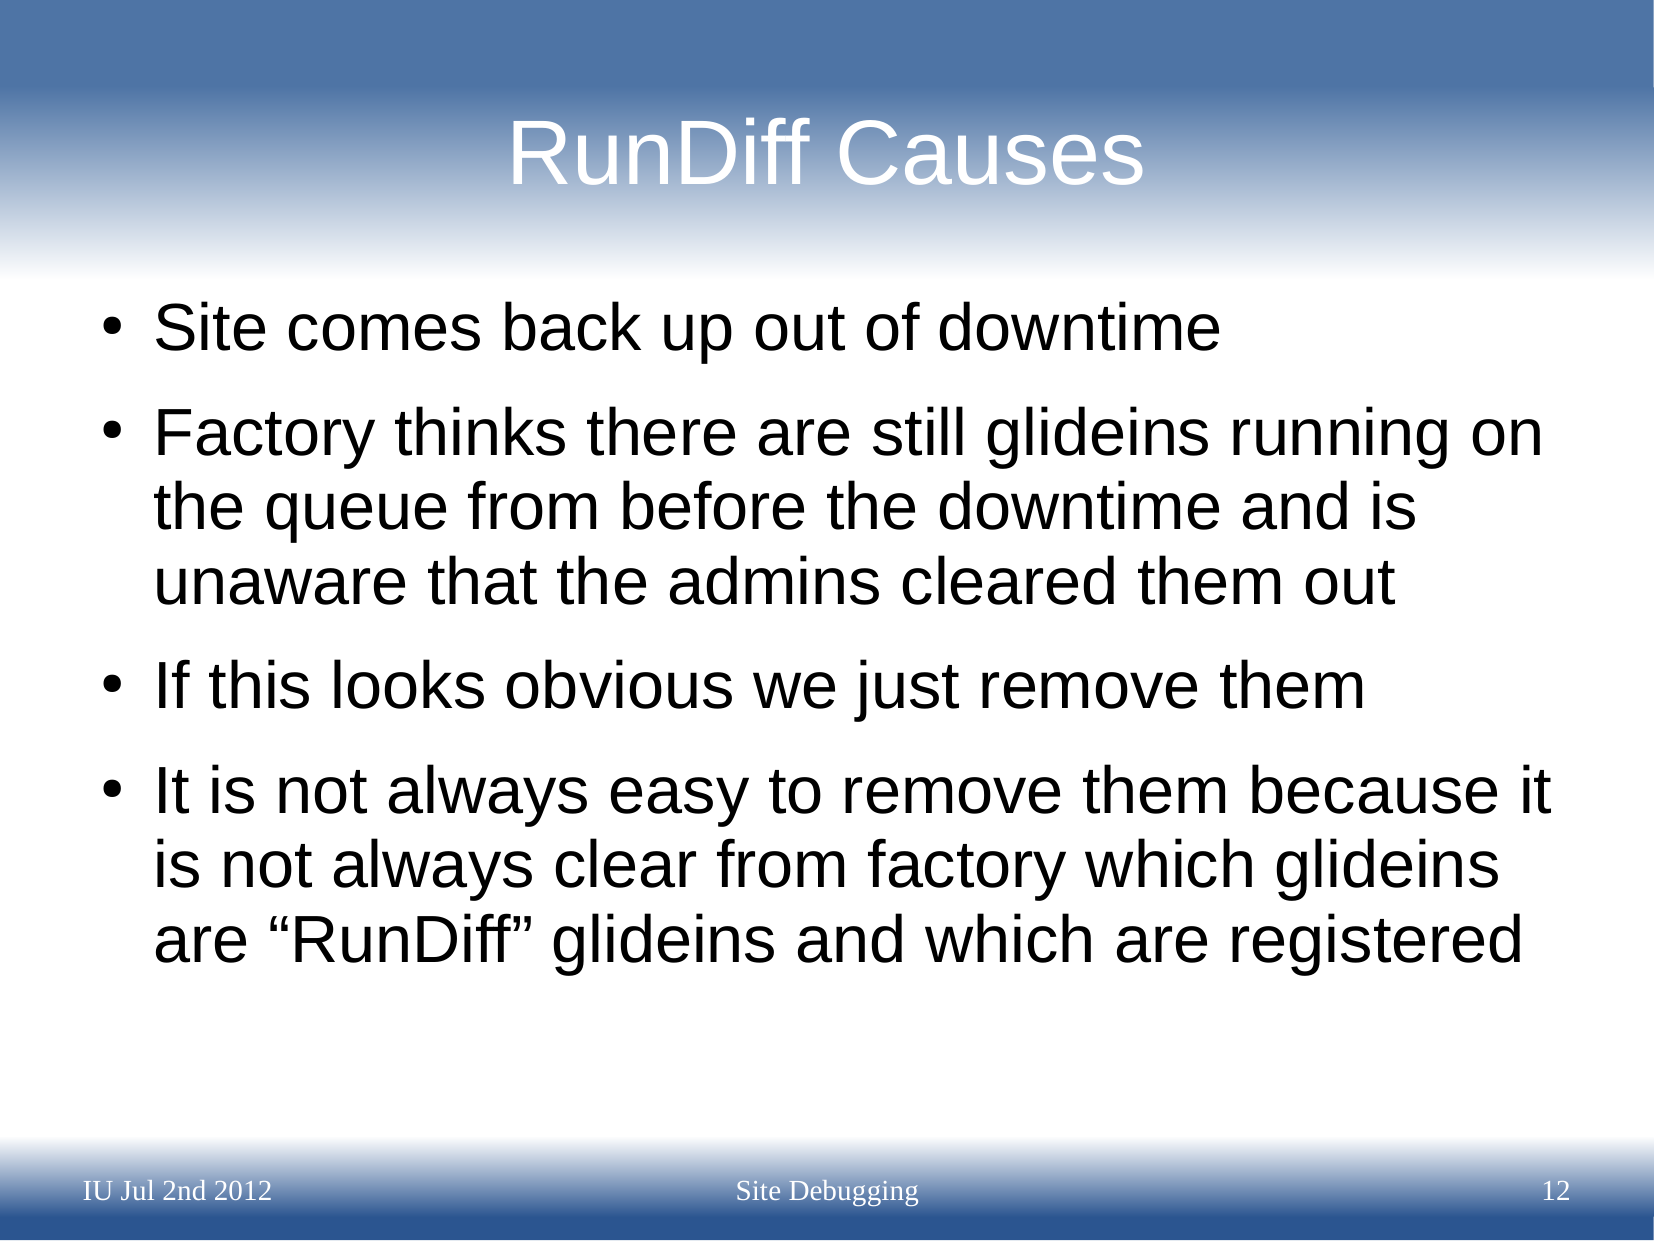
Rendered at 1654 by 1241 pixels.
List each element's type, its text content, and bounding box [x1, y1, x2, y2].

title RunDiff Causes [82, 49, 1571, 257]
list Site comes back up out of downtime Factory thinks there are still glideins running on the queue from before the downtime and is unaware that the admins cleared them out If this looks obvious we just remove them It is not always easy to remove them because it is not always clear from factory which glideins are “RunDiff” glideins and which are registered [82, 290, 1571, 1109]
